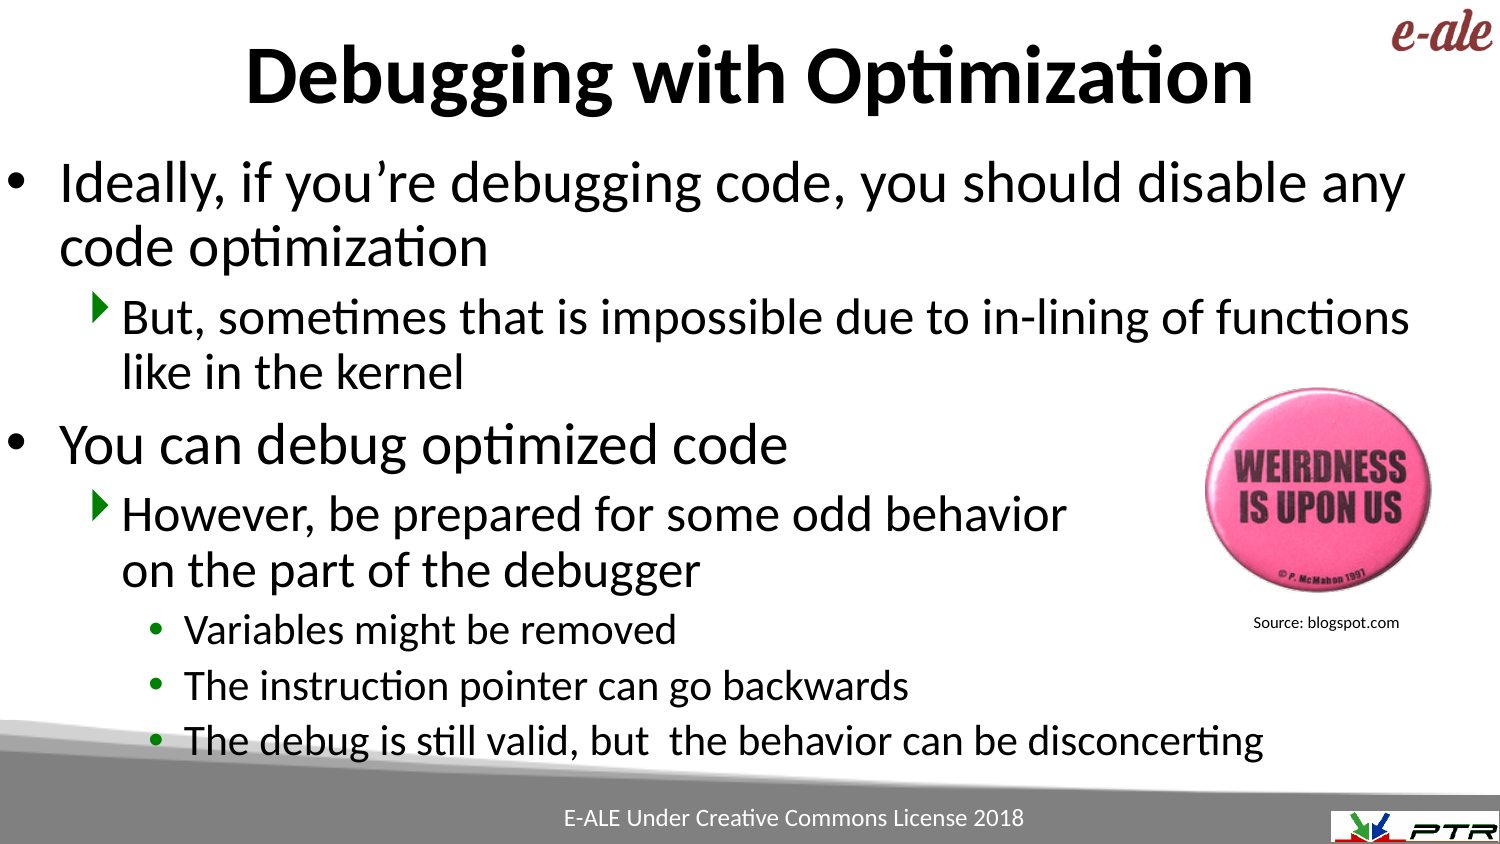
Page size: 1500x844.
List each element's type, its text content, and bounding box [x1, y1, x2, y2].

title Debugging with Optimization [1, 0, 1500, 141]
list Ideally, if you’re debugging code, you should disable any code optimization But, sometimes that is impossible due to in-lining of functions like in the kernel You can debug optimized code However, be prepared for some odd behavior on the part of the debugger Variables might be removed The instruction pointer can go backwards The debug is still valid, but the behavior can be disconcerting [5, 151, 1490, 769]
picture [0, 718, 1500, 795]
text_box Source: blogspot.com [1238, 604, 1415, 640]
picture [1205, 387, 1432, 593]
picture [1331, 811, 1499, 842]
